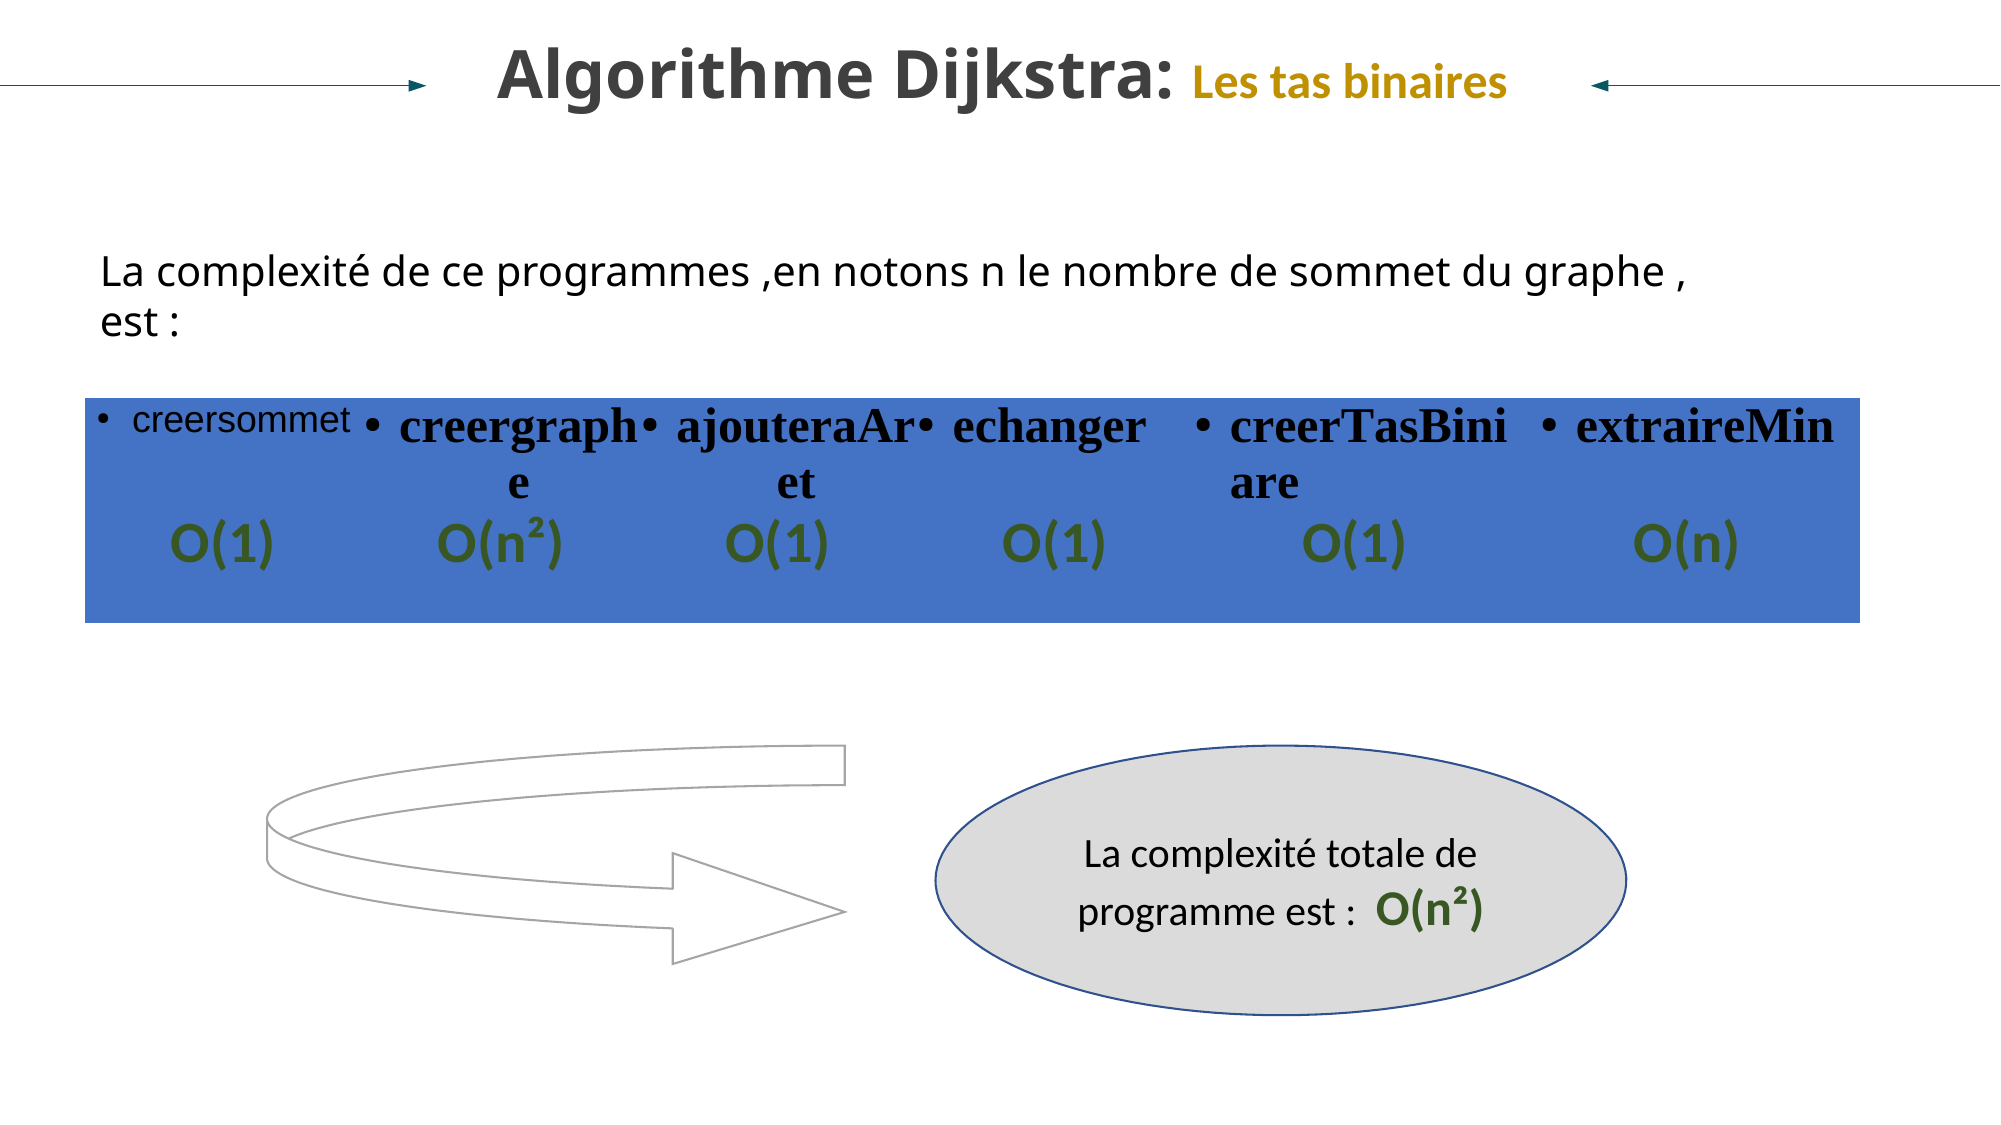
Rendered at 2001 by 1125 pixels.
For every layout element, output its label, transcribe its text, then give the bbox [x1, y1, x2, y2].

table_cell O(1) [85, 518, 362, 623]
table_header echanger [917, 398, 1194, 518]
table_cell O(1) [640, 518, 917, 623]
table_cell O(n²) [362, 518, 640, 623]
table_cell O(n) [1515, 518, 1860, 623]
text_box La complexité de ce programmes ,en notons n le nombre de sommet du graphe , est : [84, 237, 1742, 304]
text_box [267, 745, 845, 965]
table_header ajouteraAret [640, 398, 917, 518]
text_box Algorithme Dijkstra: Les tas binaires [267, 41, 1750, 115]
table_header creergraphe [362, 398, 640, 518]
table_header creerTasBiniare [1194, 398, 1515, 518]
table_cell O(1) [1194, 518, 1515, 623]
text_box La complexité totale de programme est : O(n²) [935, 745, 1627, 1016]
table_header creersommet [85, 398, 362, 518]
table_cell O(1) [917, 518, 1194, 623]
table_header extraireMin [1515, 398, 1860, 518]
